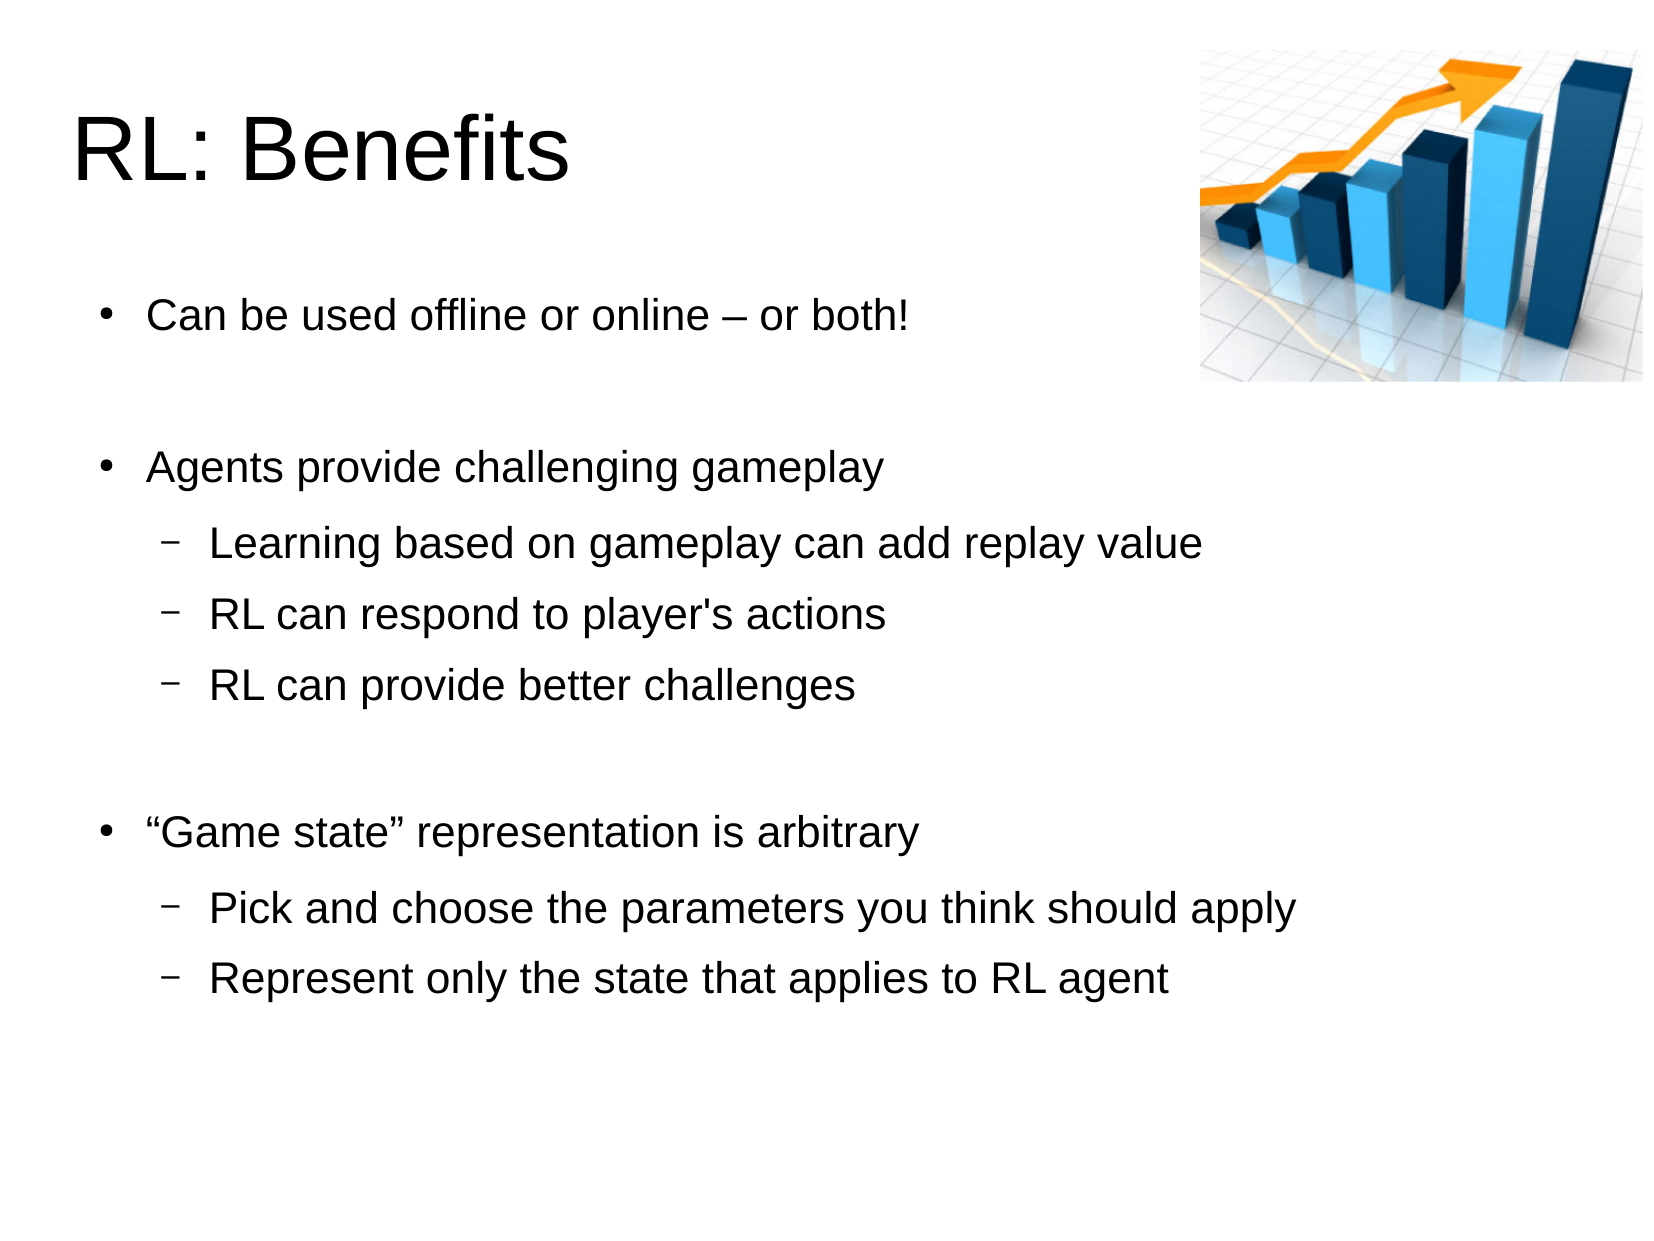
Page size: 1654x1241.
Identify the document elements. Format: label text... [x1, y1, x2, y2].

title RL: Benefits [71, 45, 1561, 253]
list Can be used offline or online – or both! Agents provide challenging gameplay Learning based on gameplay can add replay value RL can respond to player's actions RL can provide better challenges “Game state” representation is arbitrary Pick and choose the parameters you think should apply Represent only the state that applies to RL agent [82, 290, 1571, 1010]
picture [1200, 50, 1643, 382]
